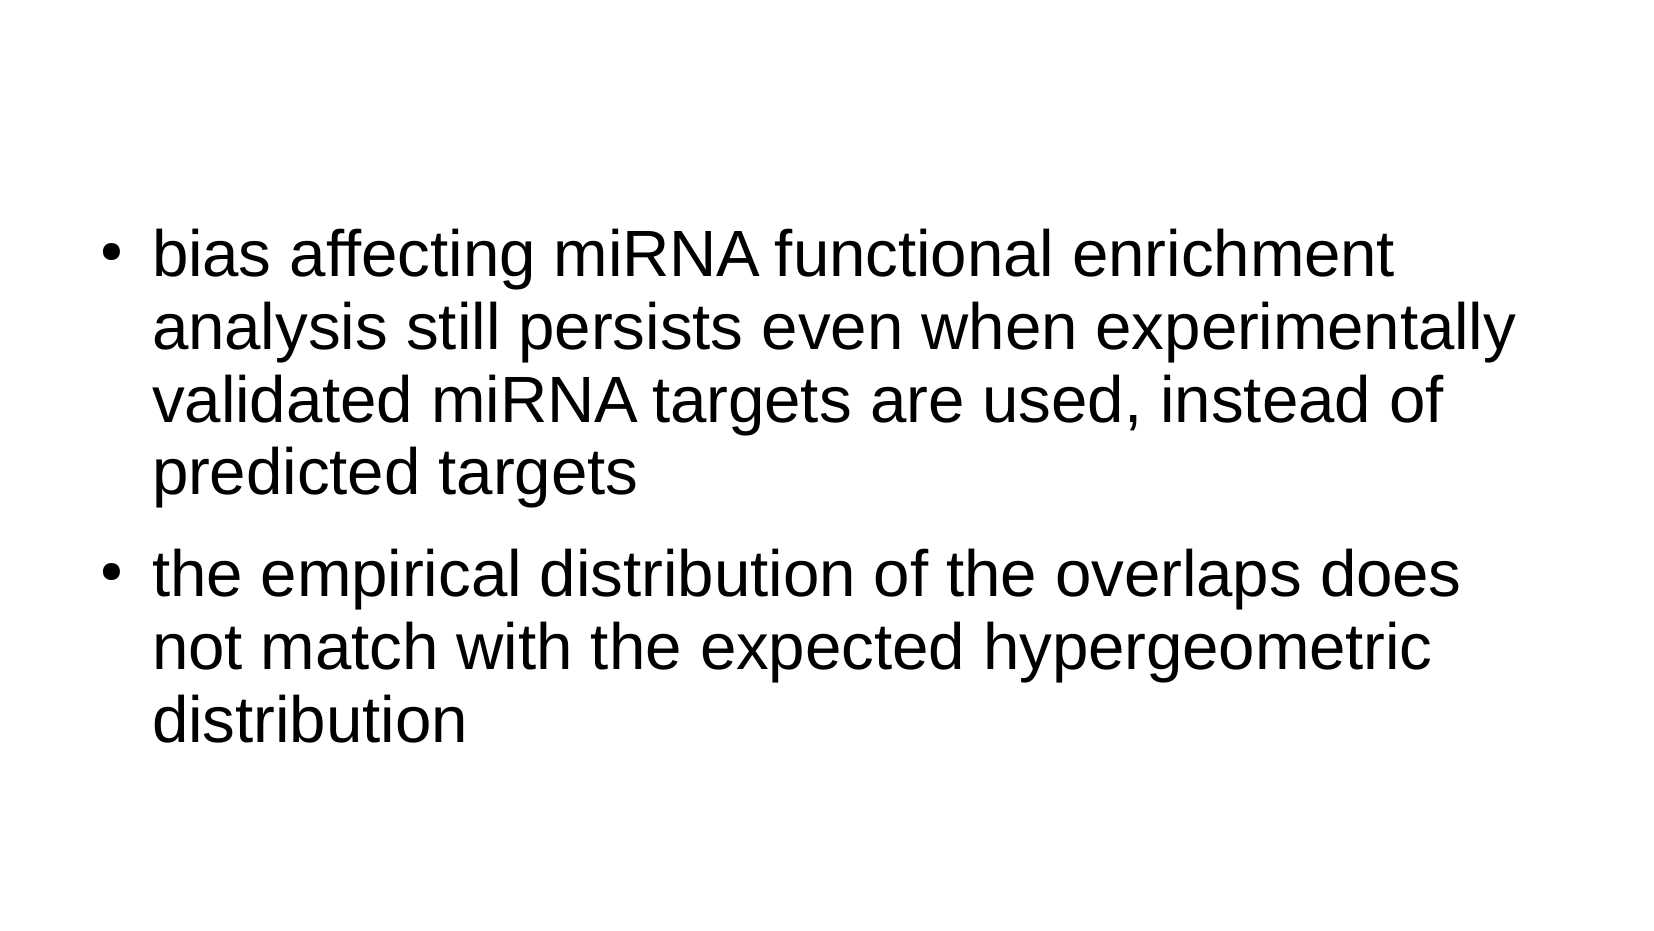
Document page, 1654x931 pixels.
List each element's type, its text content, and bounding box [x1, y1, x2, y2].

list bias affecting miRNA functional enrichment analysis still persists even when experimentally validated miRNA targets are used, instead of predicted targets the empirical distribution of the overlaps does not match with the expected hypergeometric distribution [82, 217, 1571, 758]
